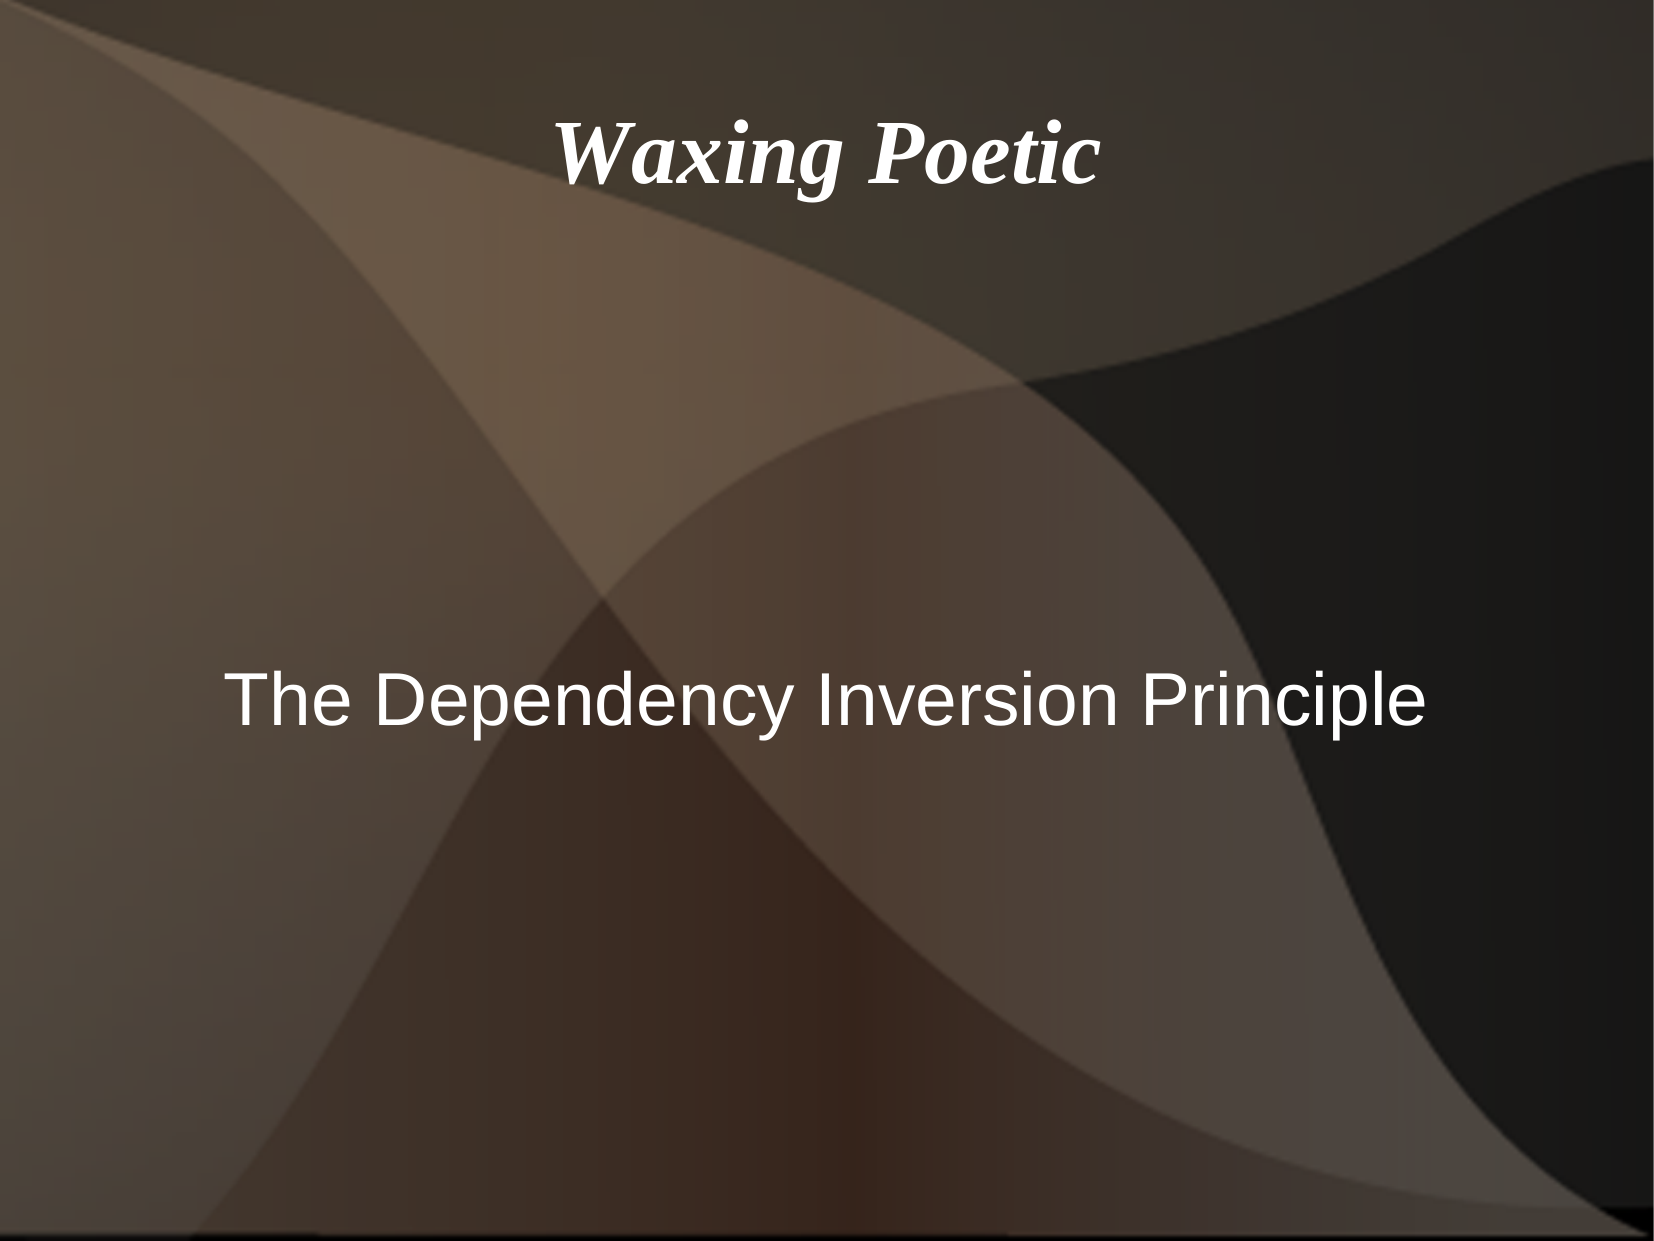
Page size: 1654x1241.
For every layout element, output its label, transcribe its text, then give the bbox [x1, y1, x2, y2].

subtitle The Dependency Inversion Principle [82, 290, 1571, 1109]
title Waxing Poetic [82, 49, 1571, 257]
picture [0, 0, 1654, 1241]
